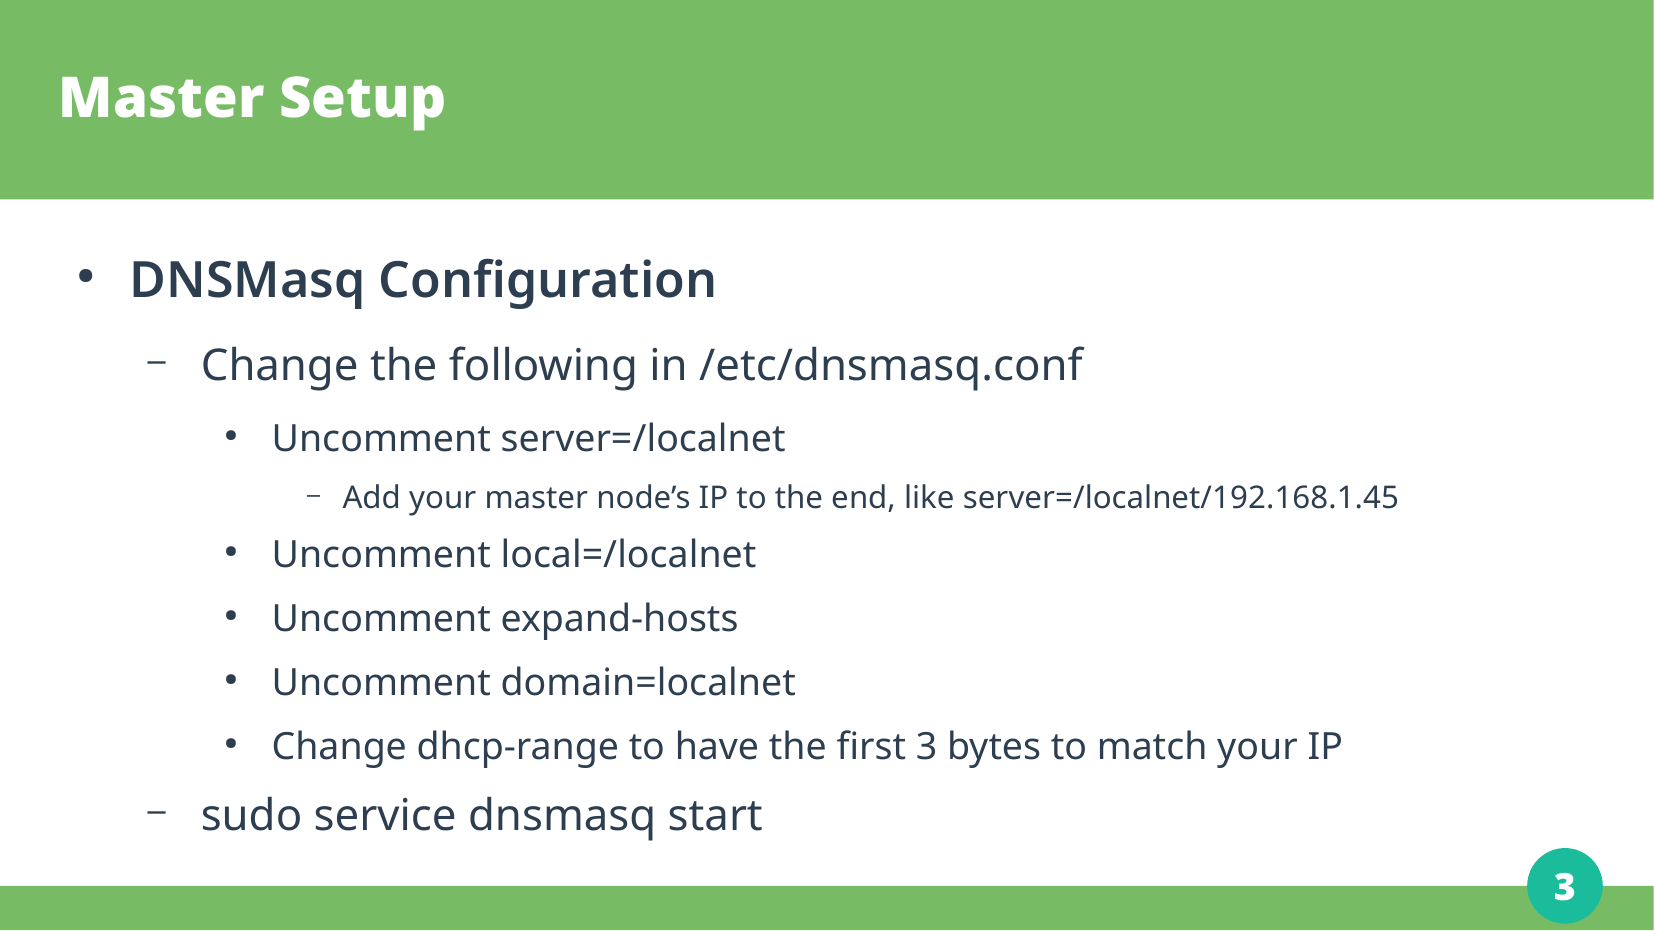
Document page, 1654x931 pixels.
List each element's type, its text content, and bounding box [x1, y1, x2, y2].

title Master Setup [59, 37, 1595, 155]
list DNSMasq Configuration Change the following in /etc/dnsmasq.conf Uncomment server=/localnet Add your master node’s IP to the end, like server=/localnet/192.168.1.45 Uncomment local=/localnet Uncomment expand-hosts Uncomment domain=localnet Change dhcp-range to have the first 3 bytes to match your IP sudo service dnsmasq start [59, 243, 1595, 864]
